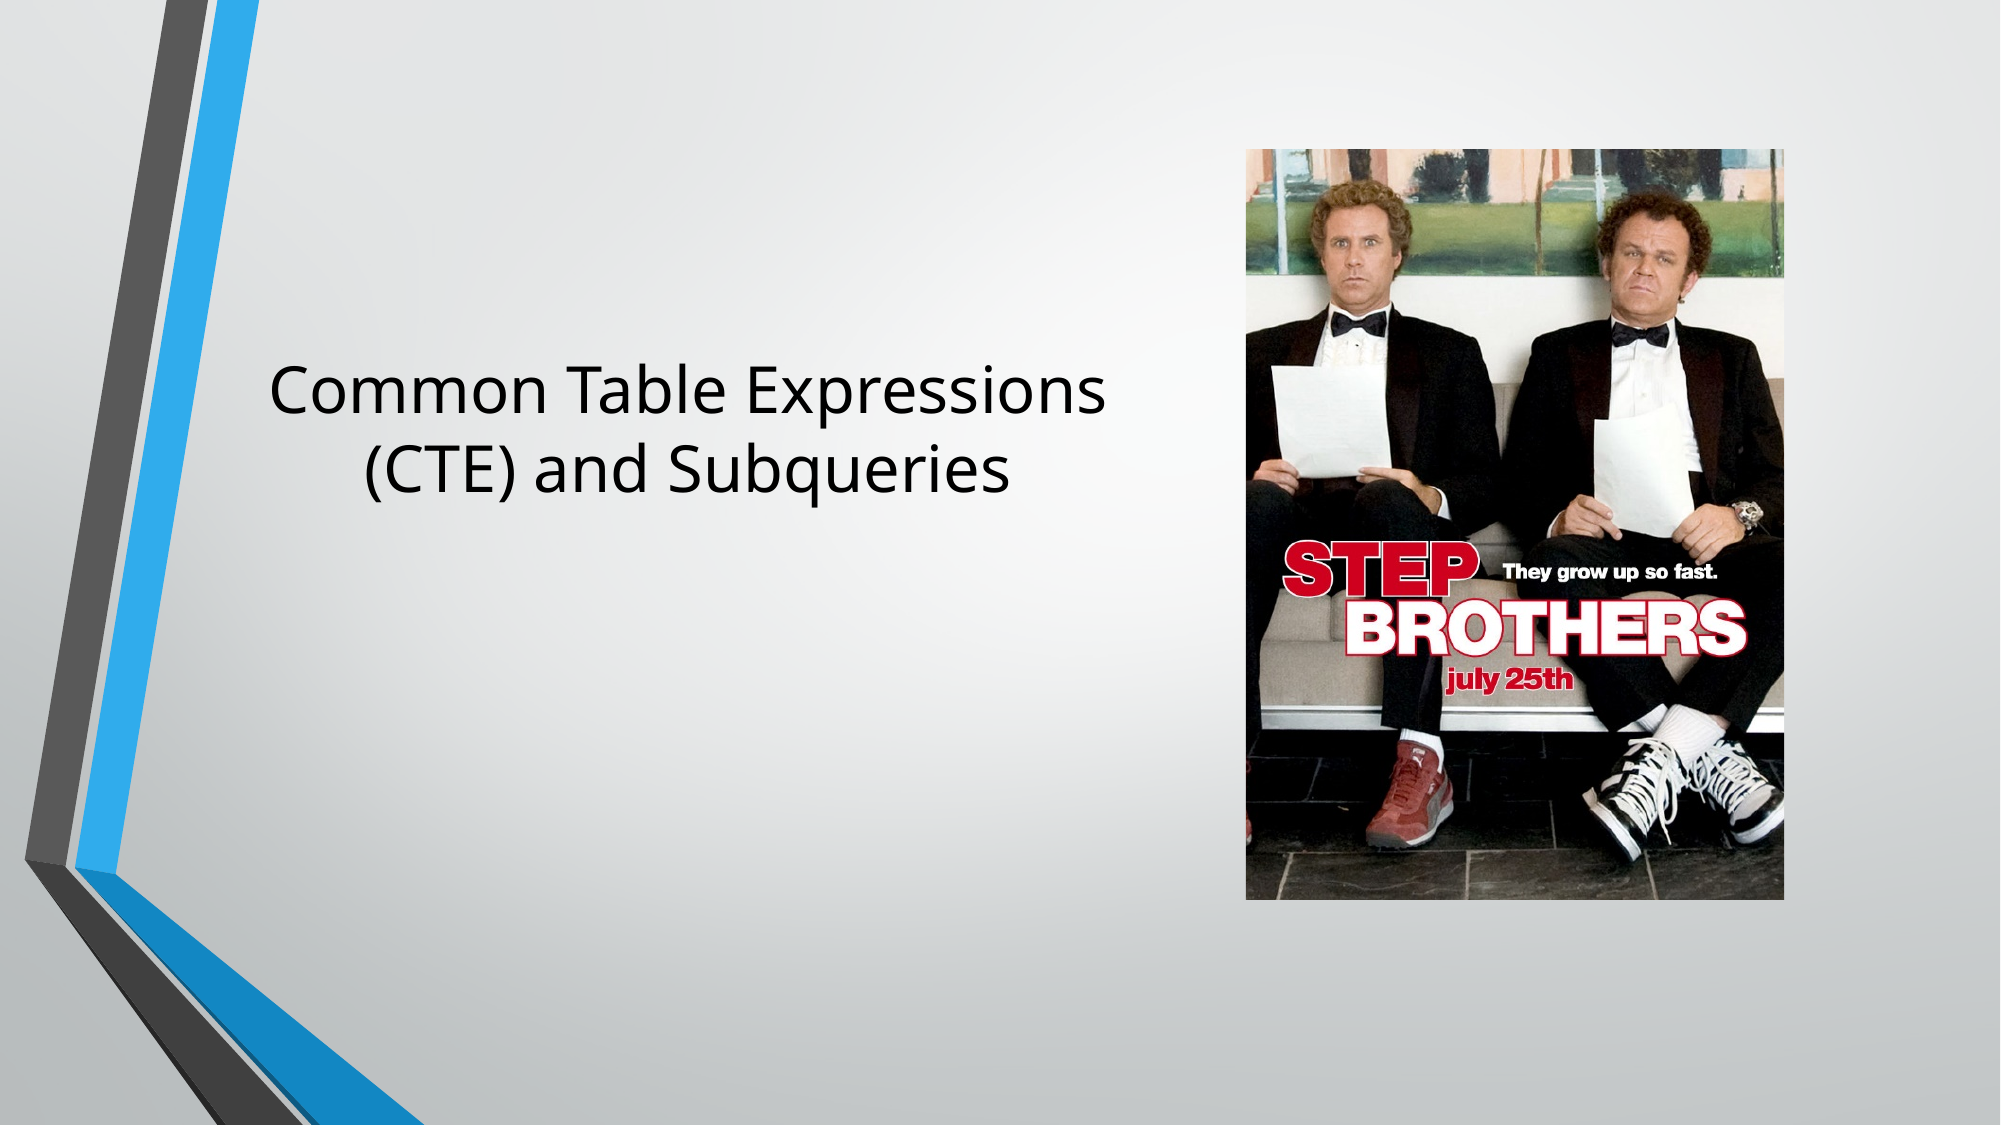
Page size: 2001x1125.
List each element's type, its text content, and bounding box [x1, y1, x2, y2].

title Common Table Expressions (CTE) and Subqueries [243, 287, 1134, 513]
picture [1245, 149, 1785, 901]
